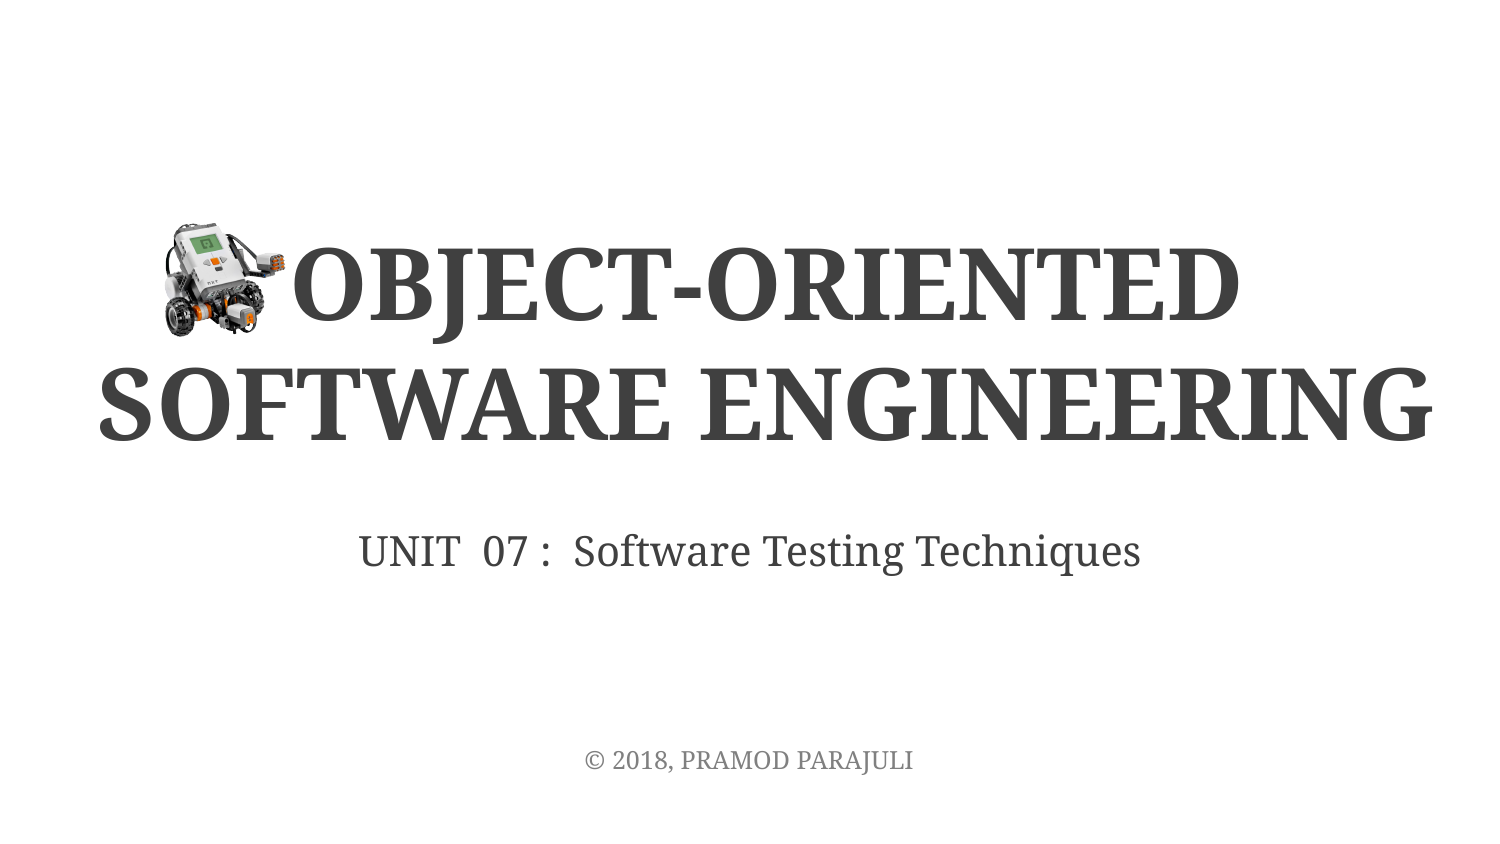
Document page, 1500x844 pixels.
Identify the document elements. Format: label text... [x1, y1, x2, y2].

text_box © 2018, PRAMOD PARAJULI [75, 736, 1424, 782]
subtitle UNIT 07 : Software Testing Techniques [225, 517, 1275, 694]
picture [138, 218, 294, 349]
title OBJECT-ORIENTED SOFTWARE ENGINEERING [63, 190, 1472, 490]
